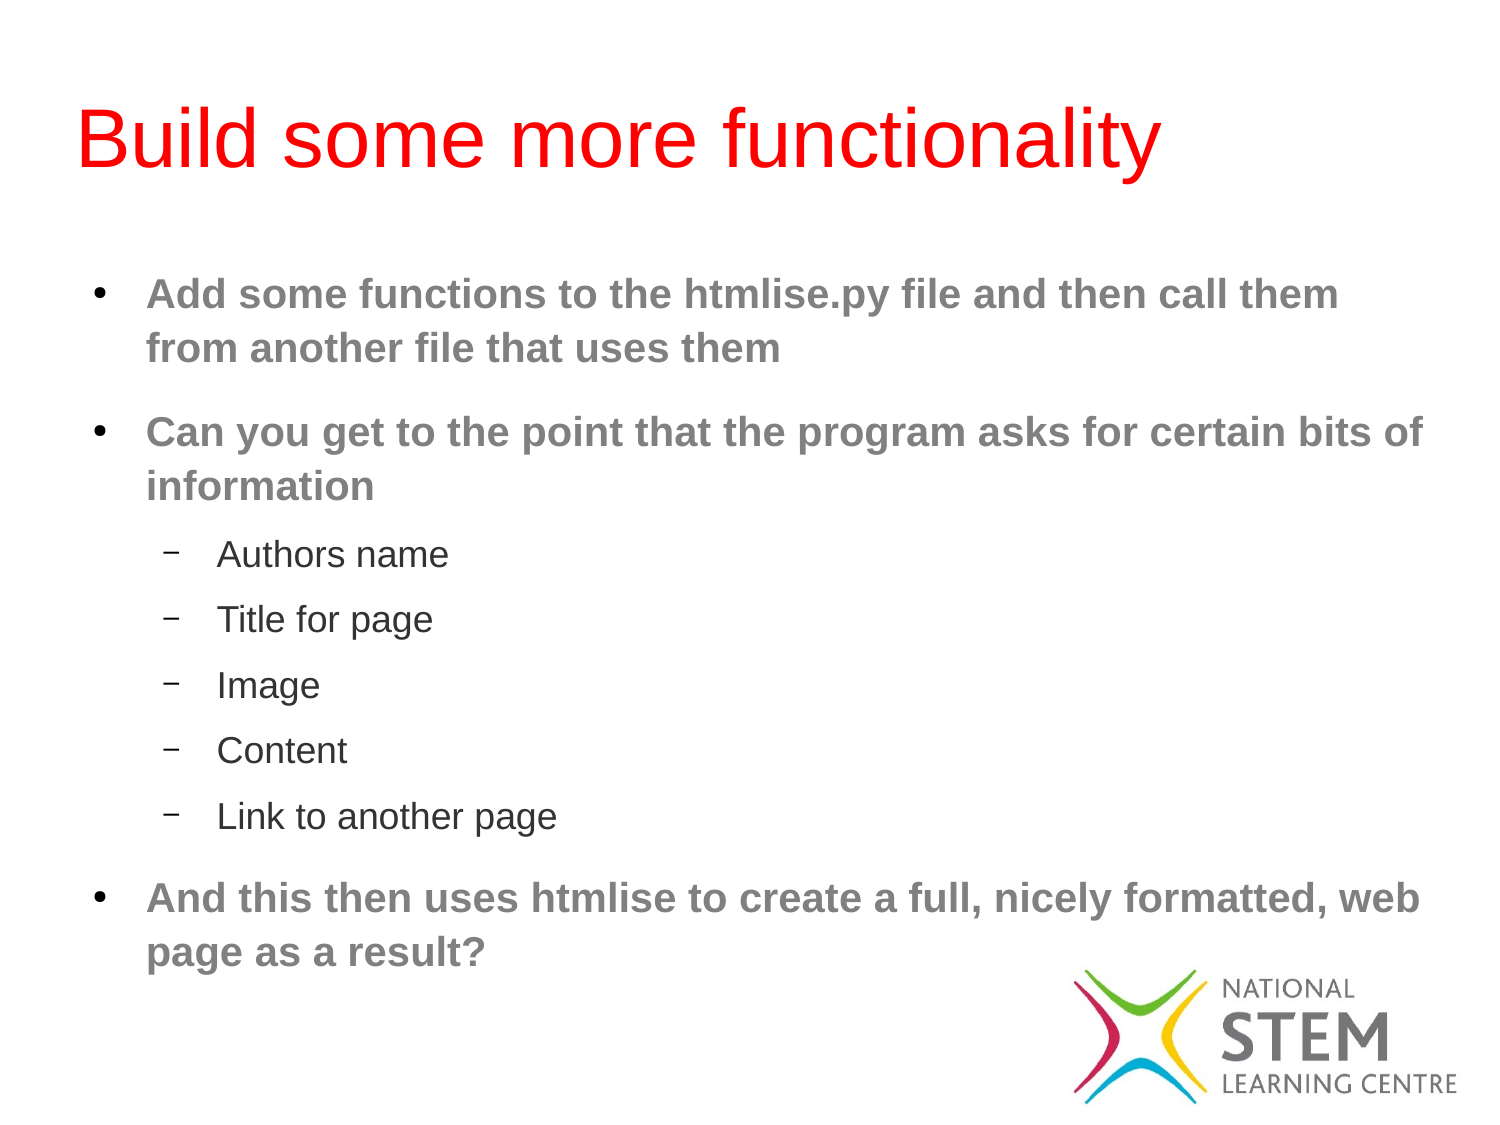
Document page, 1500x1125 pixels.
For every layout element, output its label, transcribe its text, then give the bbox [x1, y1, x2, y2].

title Build some more functionality [75, 44, 1425, 233]
picture [1057, 953, 1472, 1120]
list Add some functions to the htmlise.py file and then call them from another file that uses them Can you get to the point that the program asks for certain bits of information Authors name Title for page Image Content Link to another page And this then uses htmlise to create a full, nicely formatted, web page as a result? [75, 263, 1425, 993]
